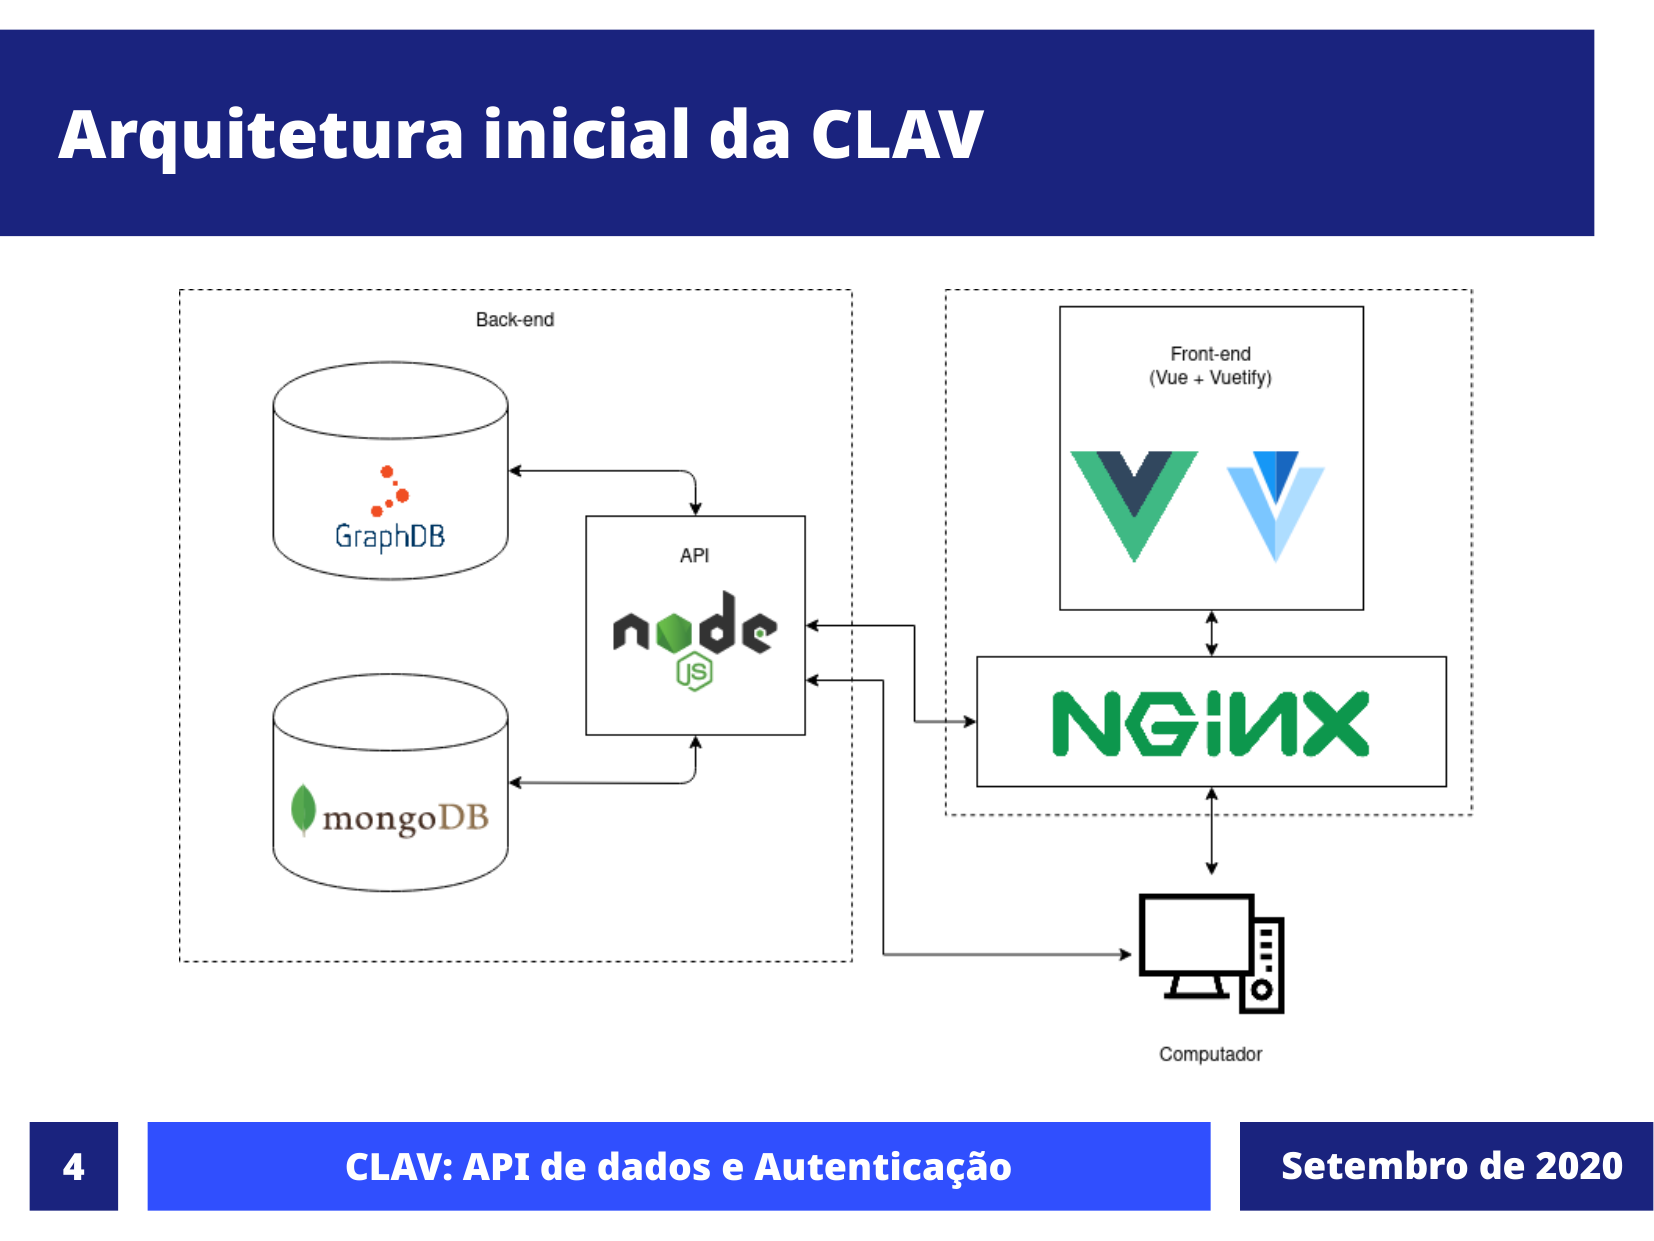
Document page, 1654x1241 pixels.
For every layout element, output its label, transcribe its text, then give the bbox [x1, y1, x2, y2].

title Arquitetura inicial da CLAV [59, 59, 1595, 207]
picture [179, 289, 1474, 1069]
